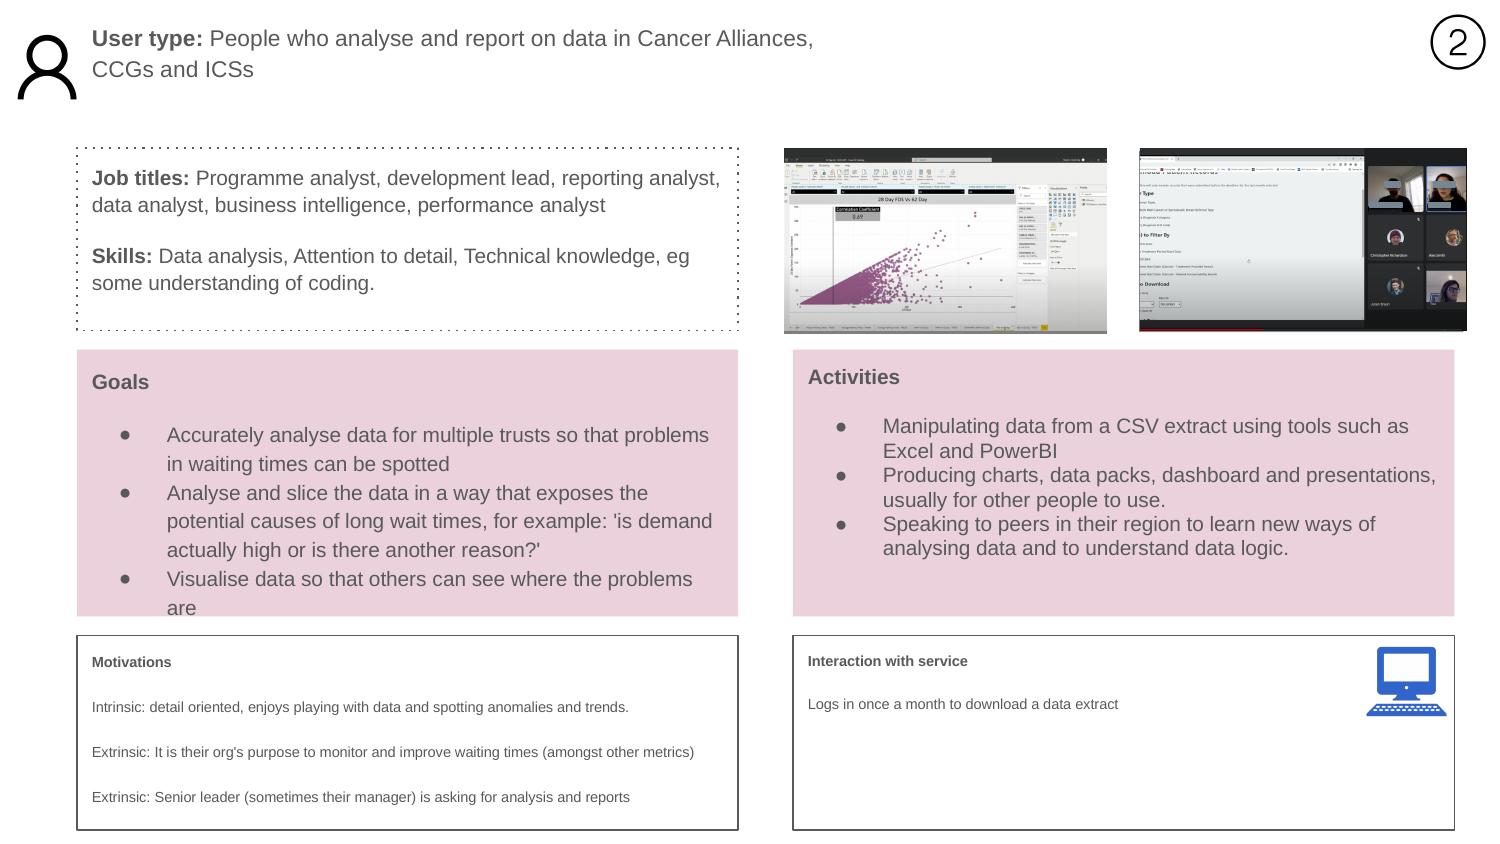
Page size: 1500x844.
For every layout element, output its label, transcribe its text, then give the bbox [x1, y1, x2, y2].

picture [1139, 148, 1467, 331]
picture [1366, 641, 1447, 723]
list Interaction with service Logs in once a month to download a data extract [792, 635, 1455, 831]
text_box [1384, 181, 1401, 187]
list Motivations Intrinsic: detail oriented, enjoys playing with data and spotting anomalies and trends. Extrinsic: It is their org's purpose to monitor and improve waiting times (amongst other metrics) Extrinsic: Senior leader (sometimes their manager) is asking for analysis and reports [76, 635, 739, 831]
text_box [1429, 202, 1450, 208]
picture [1428, 12, 1488, 72]
text_box [1434, 181, 1455, 187]
picture [784, 148, 1107, 331]
list Activities Manipulating data from a CSV extract using tools such as Excel and PowerBI Producing charts, data packs, dashboard and presentations, usually for other people to use. Speaking to peers in their region to learn new ways of analysing data and to understand data logic. [792, 349, 1455, 617]
picture [0, 20, 94, 114]
list Job titles: Programme analyst, development lead, reporting analyst, data analyst, business intelligence, performance analyst Skills: Data analysis, Attention to detail, Technical knowledge, eg some understanding of coding. [76, 148, 739, 331]
text_box [1369, 202, 1402, 208]
list Goals Accurately analyse data for multiple trusts so that problems in waiting times can be spotted Analyse and slice the data in a way that exposes the potential causes of long wait times, for example: 'is demand actually high or is there another reason?' Visualise data so that others can see where the problems are [76, 349, 739, 617]
list User type: People who analyse and report on data in Cancer Alliances, CCGs and ICSs [76, 4, 842, 99]
